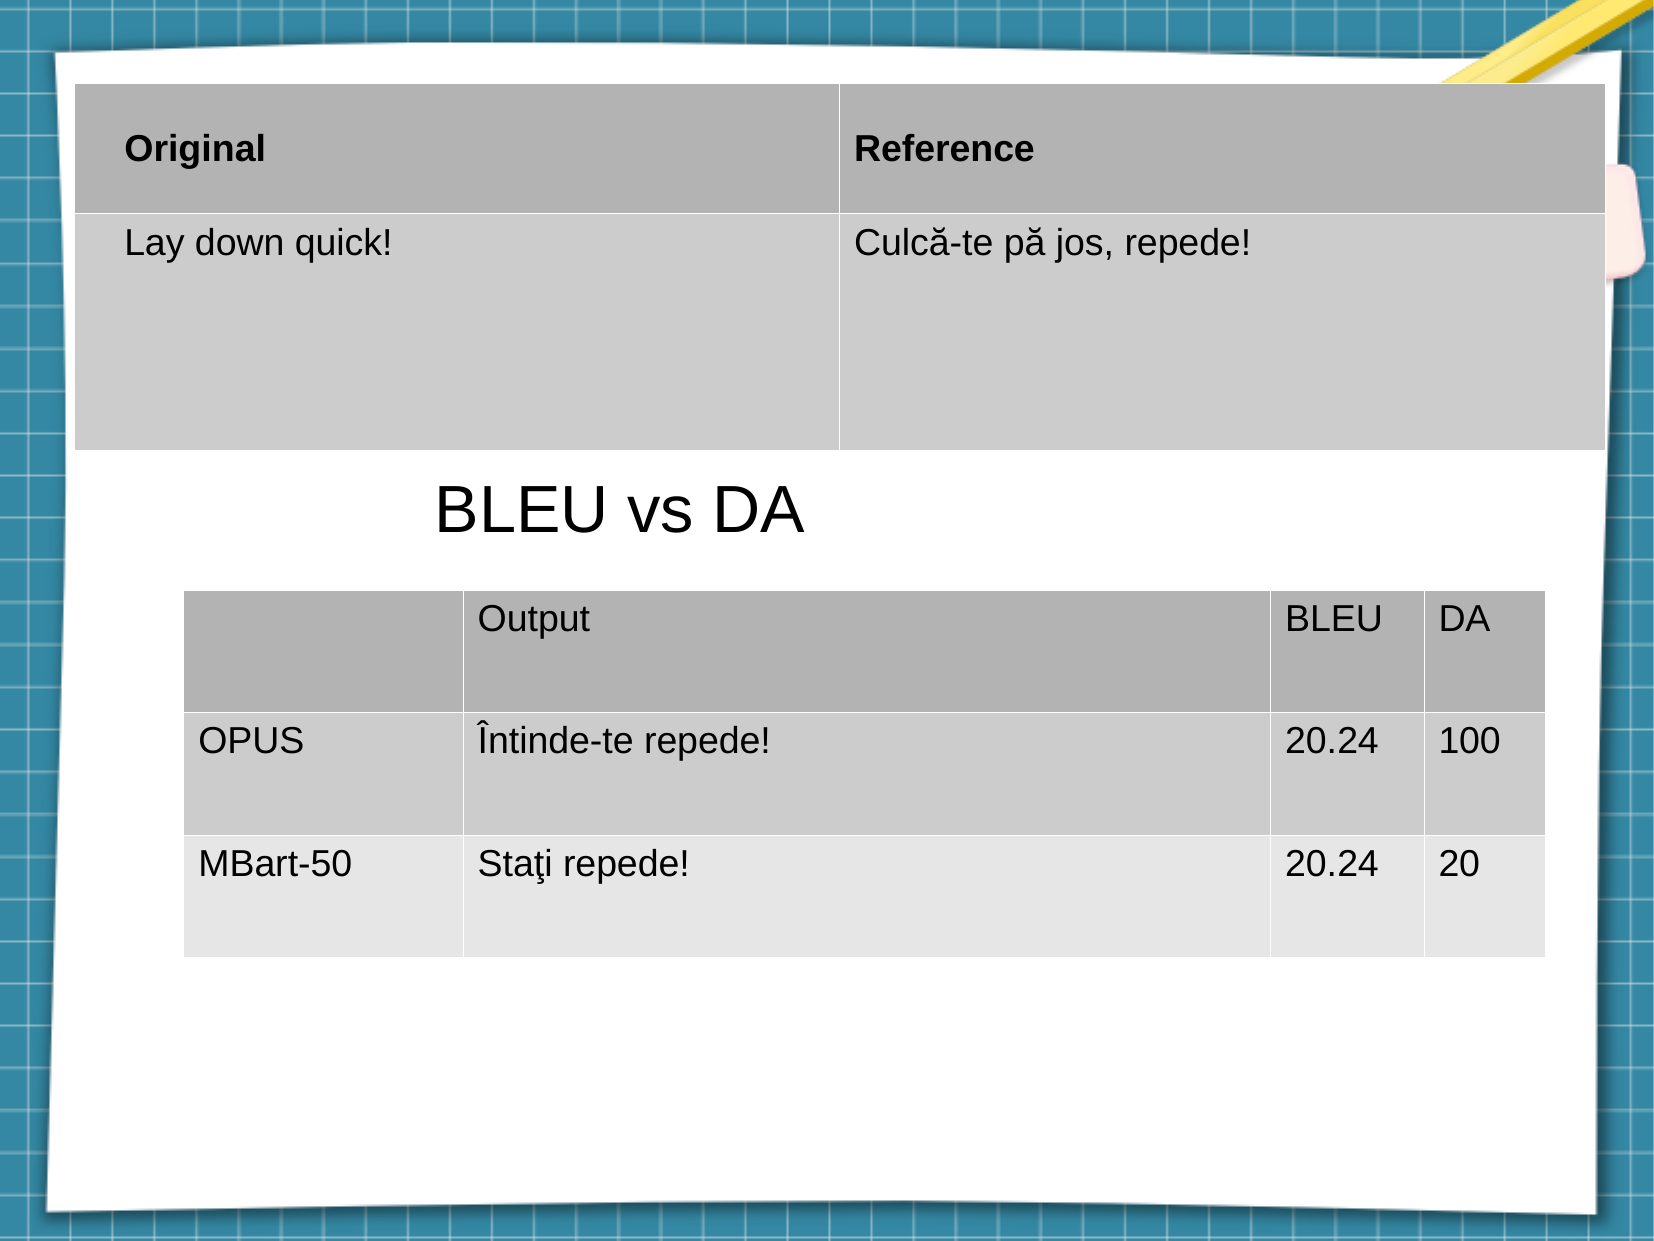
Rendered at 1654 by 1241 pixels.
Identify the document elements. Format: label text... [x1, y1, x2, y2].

table_header BLEU [1271, 591, 1424, 712]
table_cell Culcă-te pă jos, repede! [840, 214, 1605, 450]
table_cell OPUS [184, 713, 463, 835]
table_cell 20 [1425, 836, 1545, 957]
table_header Reference [840, 84, 1605, 213]
table_cell Lay down quick! [75, 214, 839, 450]
table_cell 100 [1425, 713, 1545, 835]
text_box BLEU vs DA [420, 465, 1456, 555]
table_header [184, 591, 463, 712]
table_cell Întinde-te repede! [464, 713, 1270, 835]
table_cell 20.24 [1271, 713, 1424, 835]
table_header DA [1425, 591, 1545, 712]
table_cell Staţi repede! [464, 836, 1270, 957]
table_cell MBart-50 [184, 836, 463, 957]
table_cell 20.24 [1271, 836, 1424, 957]
picture [0, 0, 1654, 1241]
table_header Output [464, 591, 1270, 712]
table_header Original [75, 84, 839, 213]
